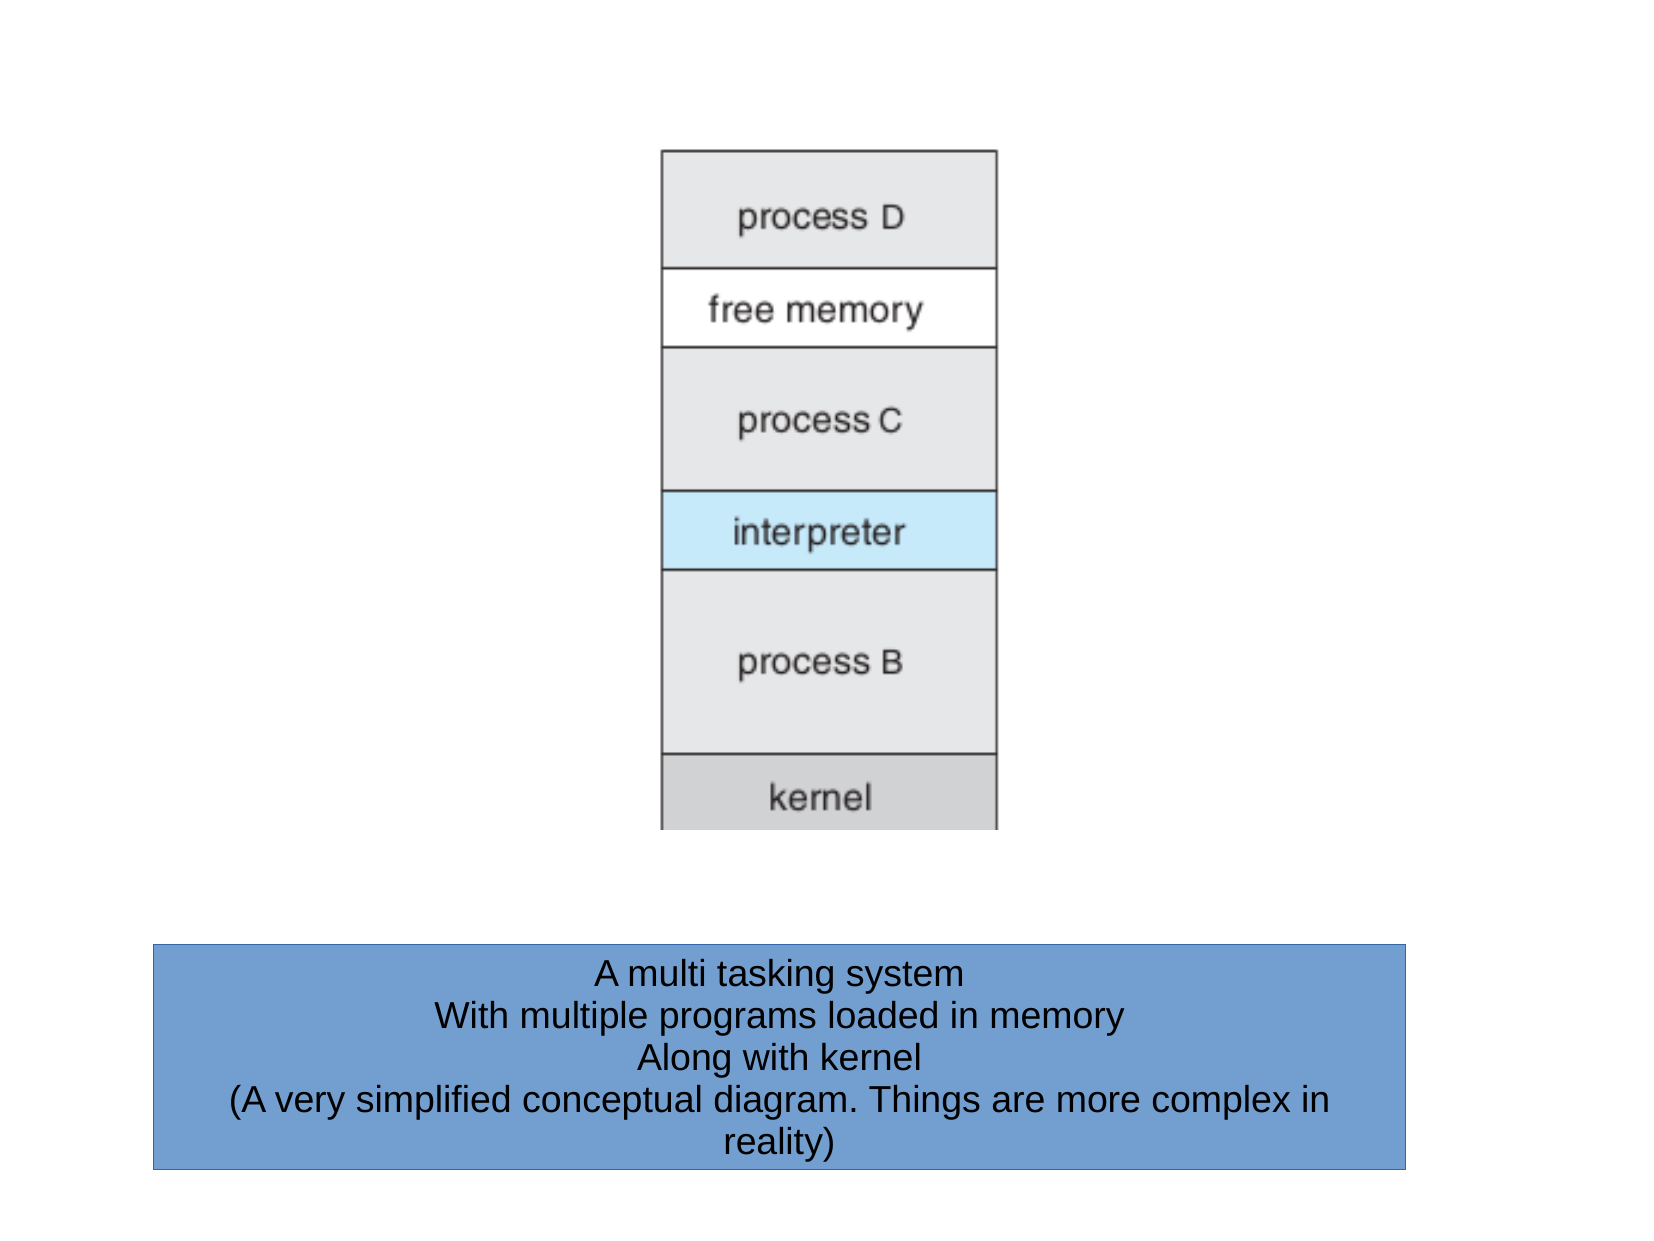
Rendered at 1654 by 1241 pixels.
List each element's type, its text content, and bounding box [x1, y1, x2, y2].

text_box A multi tasking system With multiple programs loaded in memory Along with kernel (A very simplified conceptual diagram. Things are more complex in reality) [153, 944, 1406, 1170]
picture [518, 129, 1099, 830]
